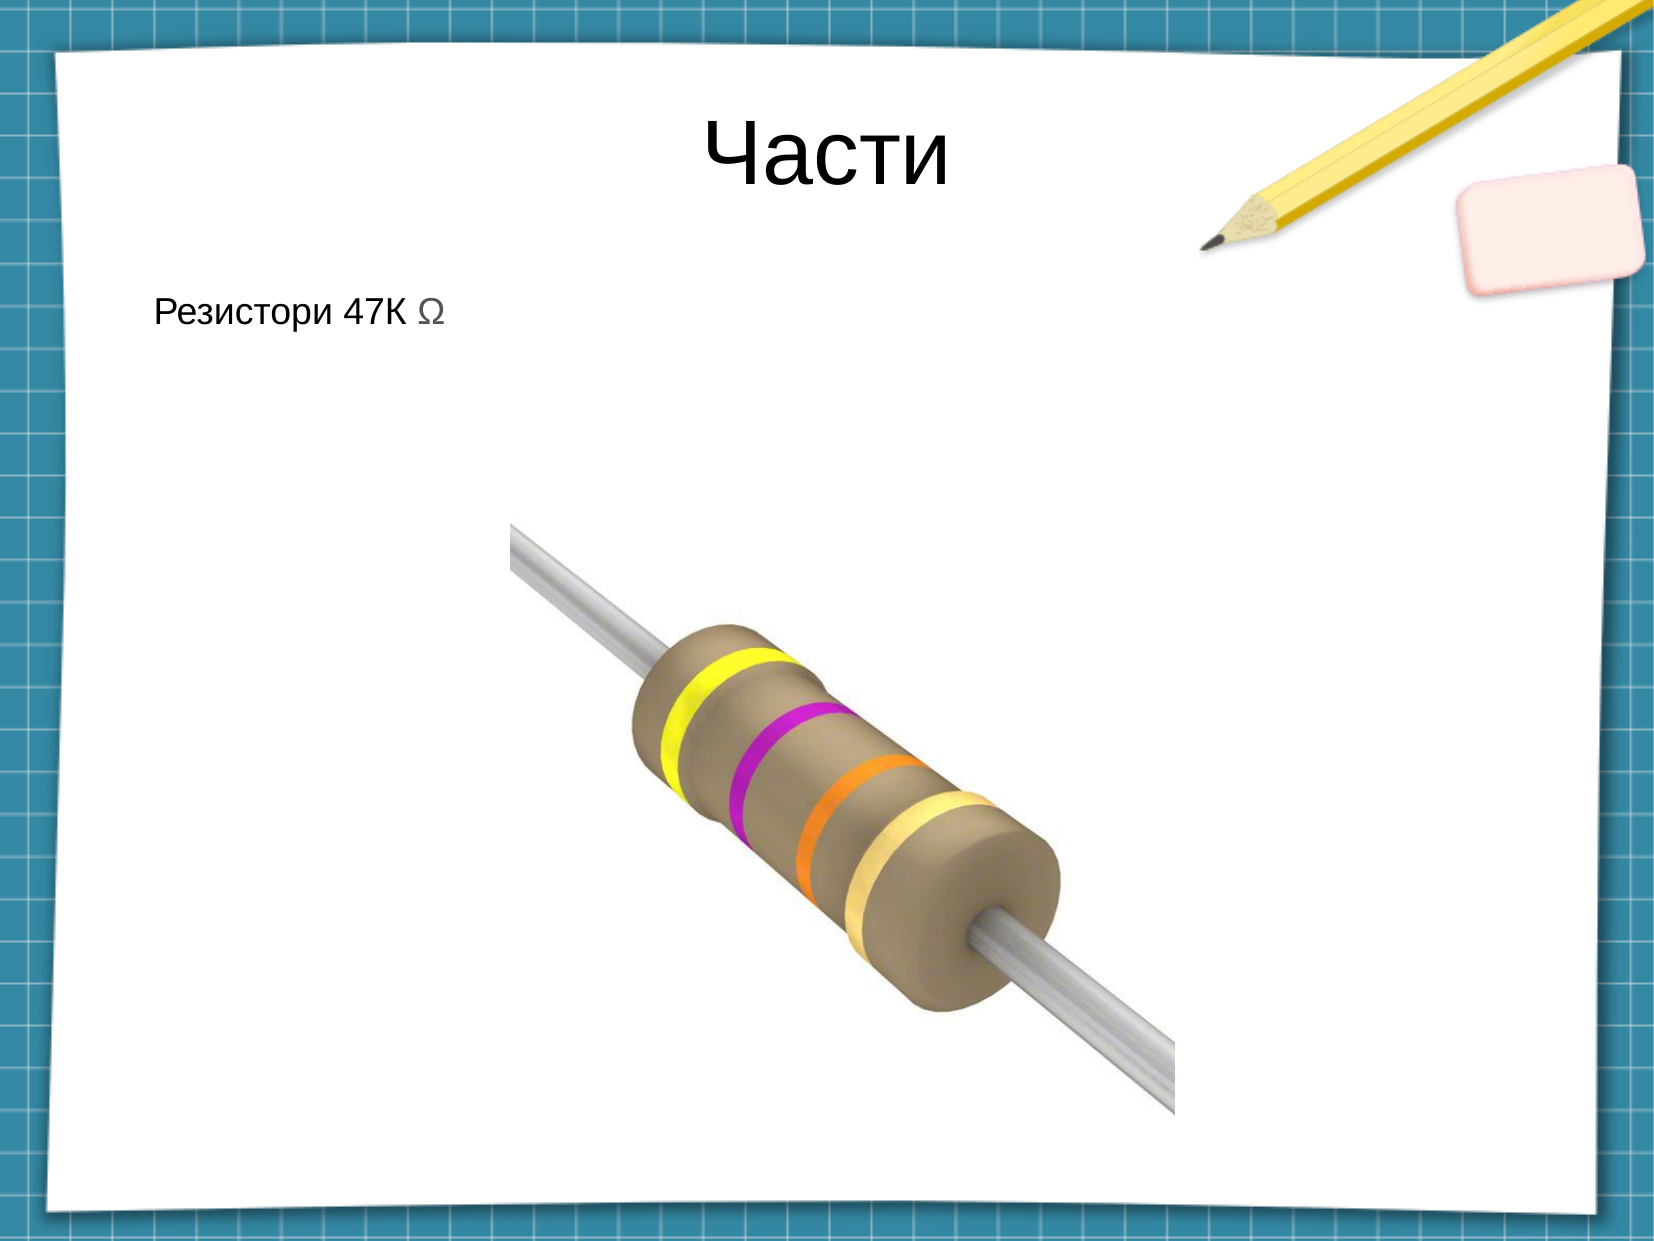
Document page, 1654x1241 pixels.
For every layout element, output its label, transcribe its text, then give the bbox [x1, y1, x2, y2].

title Части [82, 49, 1571, 257]
list Резистори 47К Ω [82, 290, 1571, 1010]
picture [0, 0, 1654, 1241]
